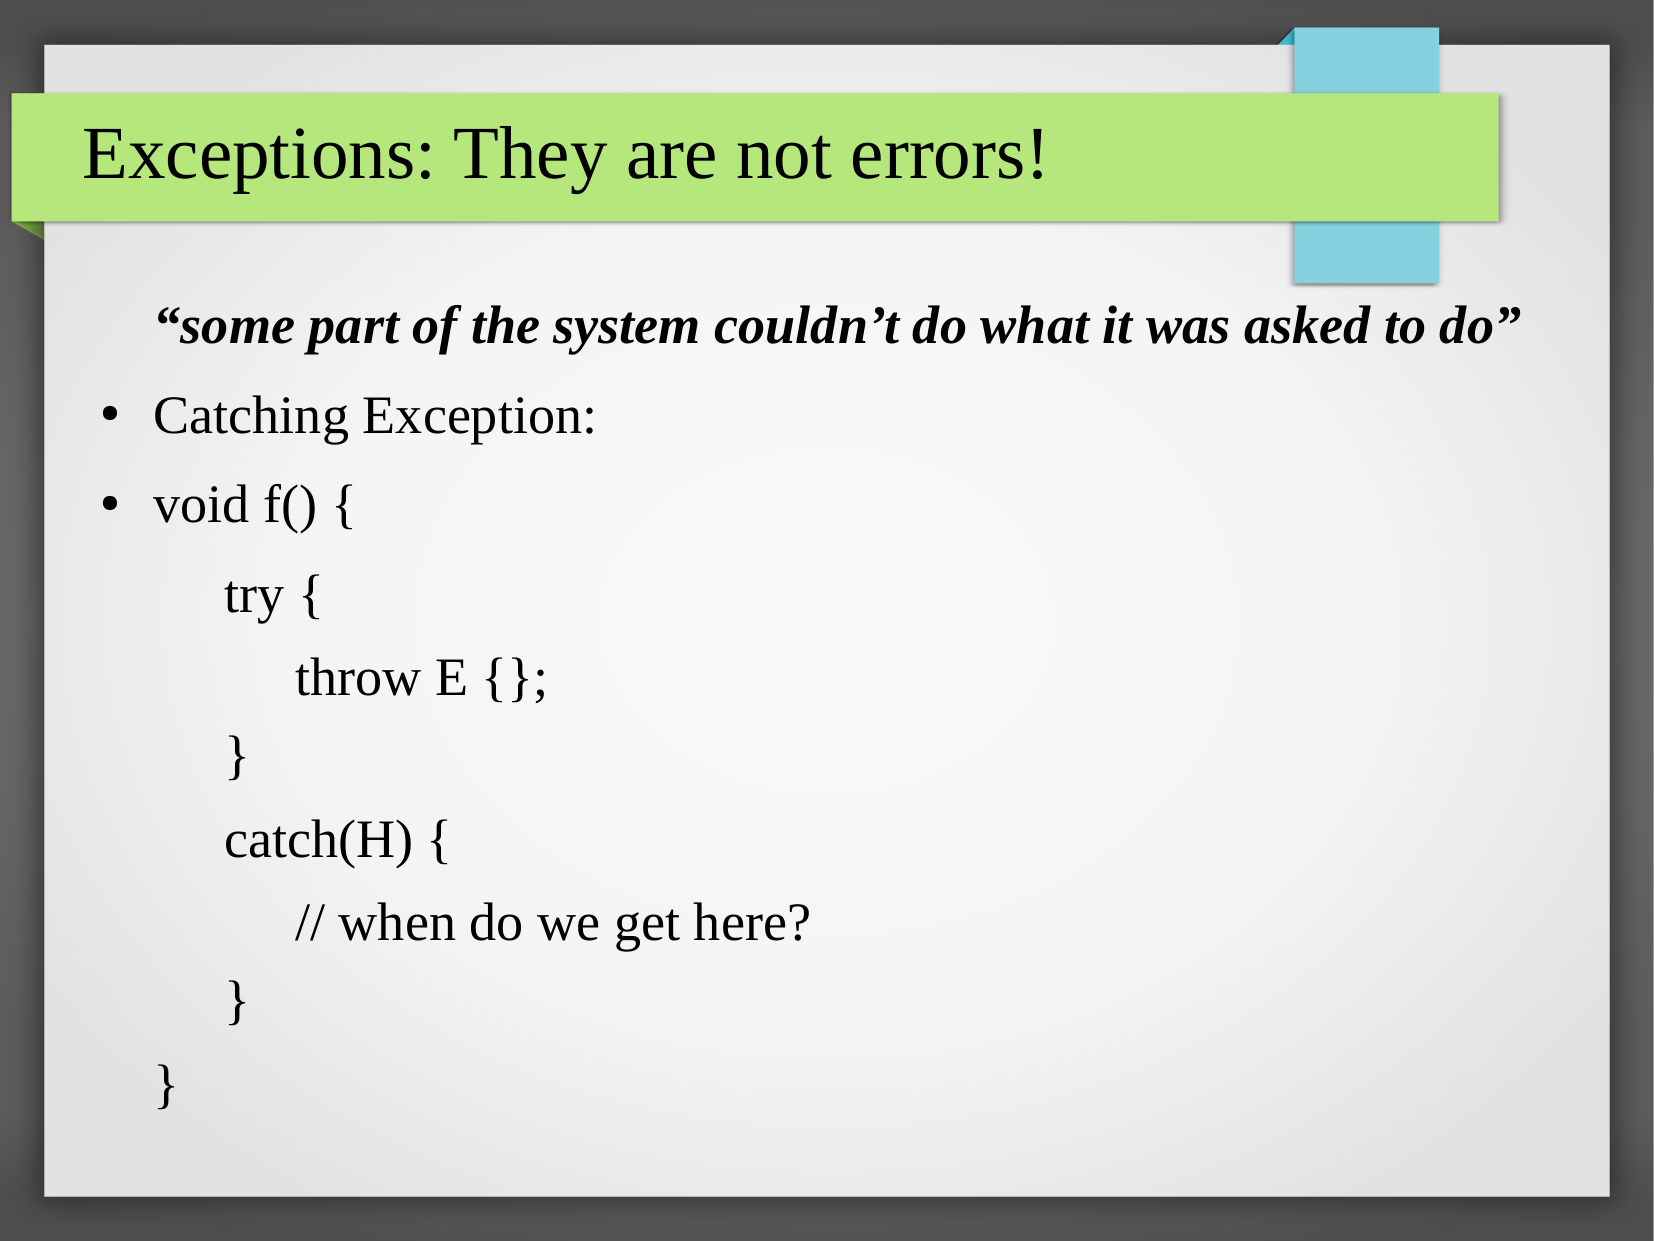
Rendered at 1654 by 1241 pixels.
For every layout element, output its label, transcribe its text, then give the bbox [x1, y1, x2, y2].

list “some part of the system couldn’t do what it was asked to do” Catching Exception: void f() { try { throw E {}; } catch(H) { // when do we get here? } } [82, 295, 1571, 1015]
title Exceptions: They are not errors! [82, 94, 1264, 213]
picture [0, 0, 1654, 1241]
